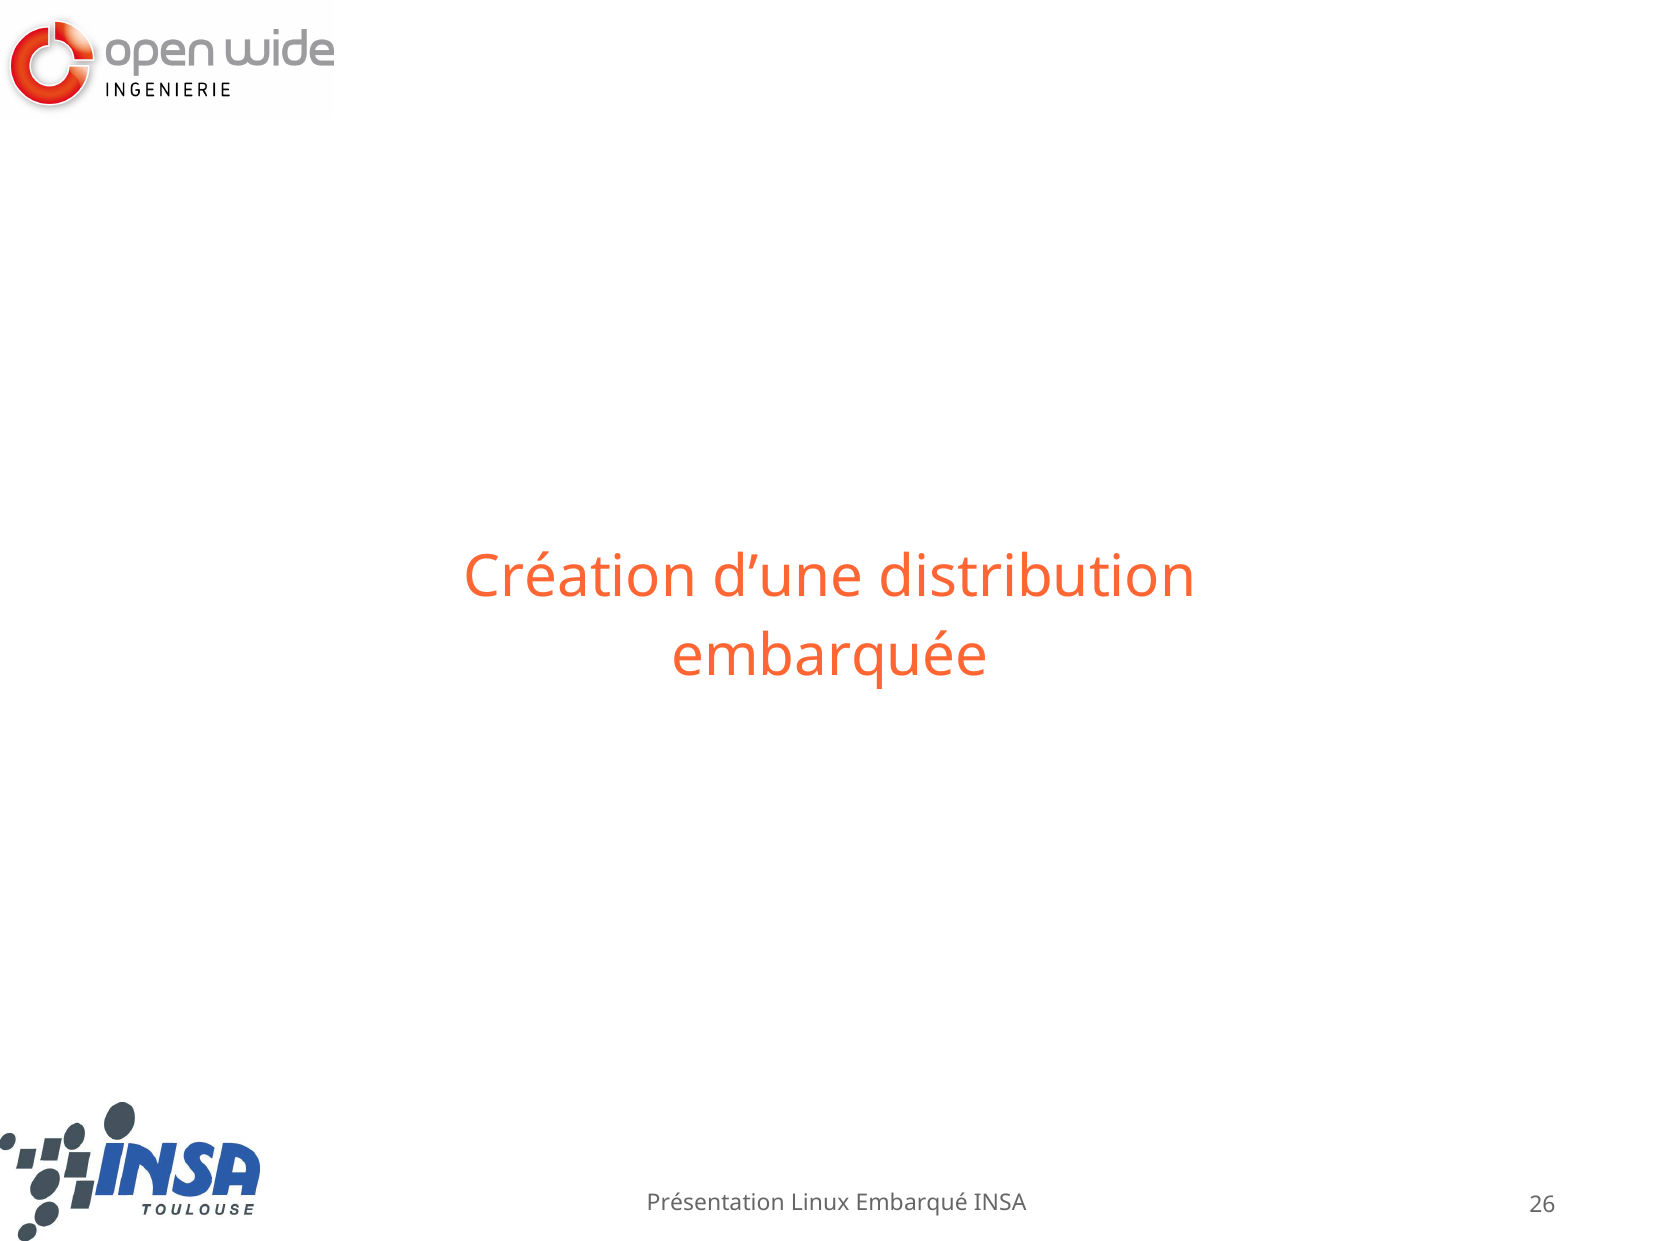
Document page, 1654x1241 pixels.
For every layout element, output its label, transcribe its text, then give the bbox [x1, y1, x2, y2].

picture [0, 1102, 260, 1241]
picture [0, 0, 334, 119]
subtitle Création d’une distribution embarquée [350, 195, 1309, 1031]
